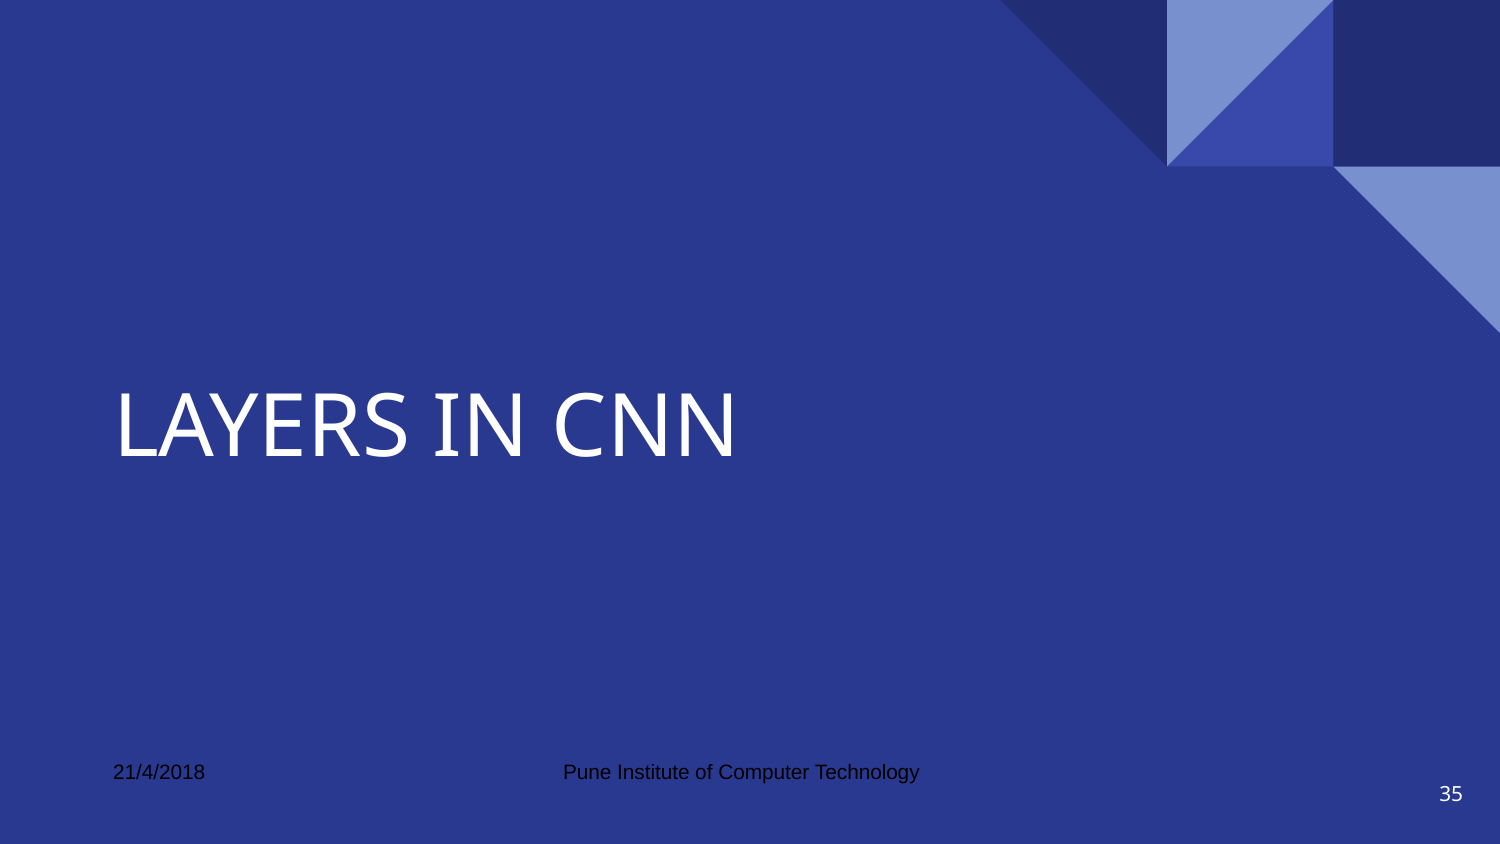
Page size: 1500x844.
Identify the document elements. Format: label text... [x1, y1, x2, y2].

title LAYERS IN CNN [98, 353, 1447, 491]
slide_number <number> [1387, 762, 1478, 828]
